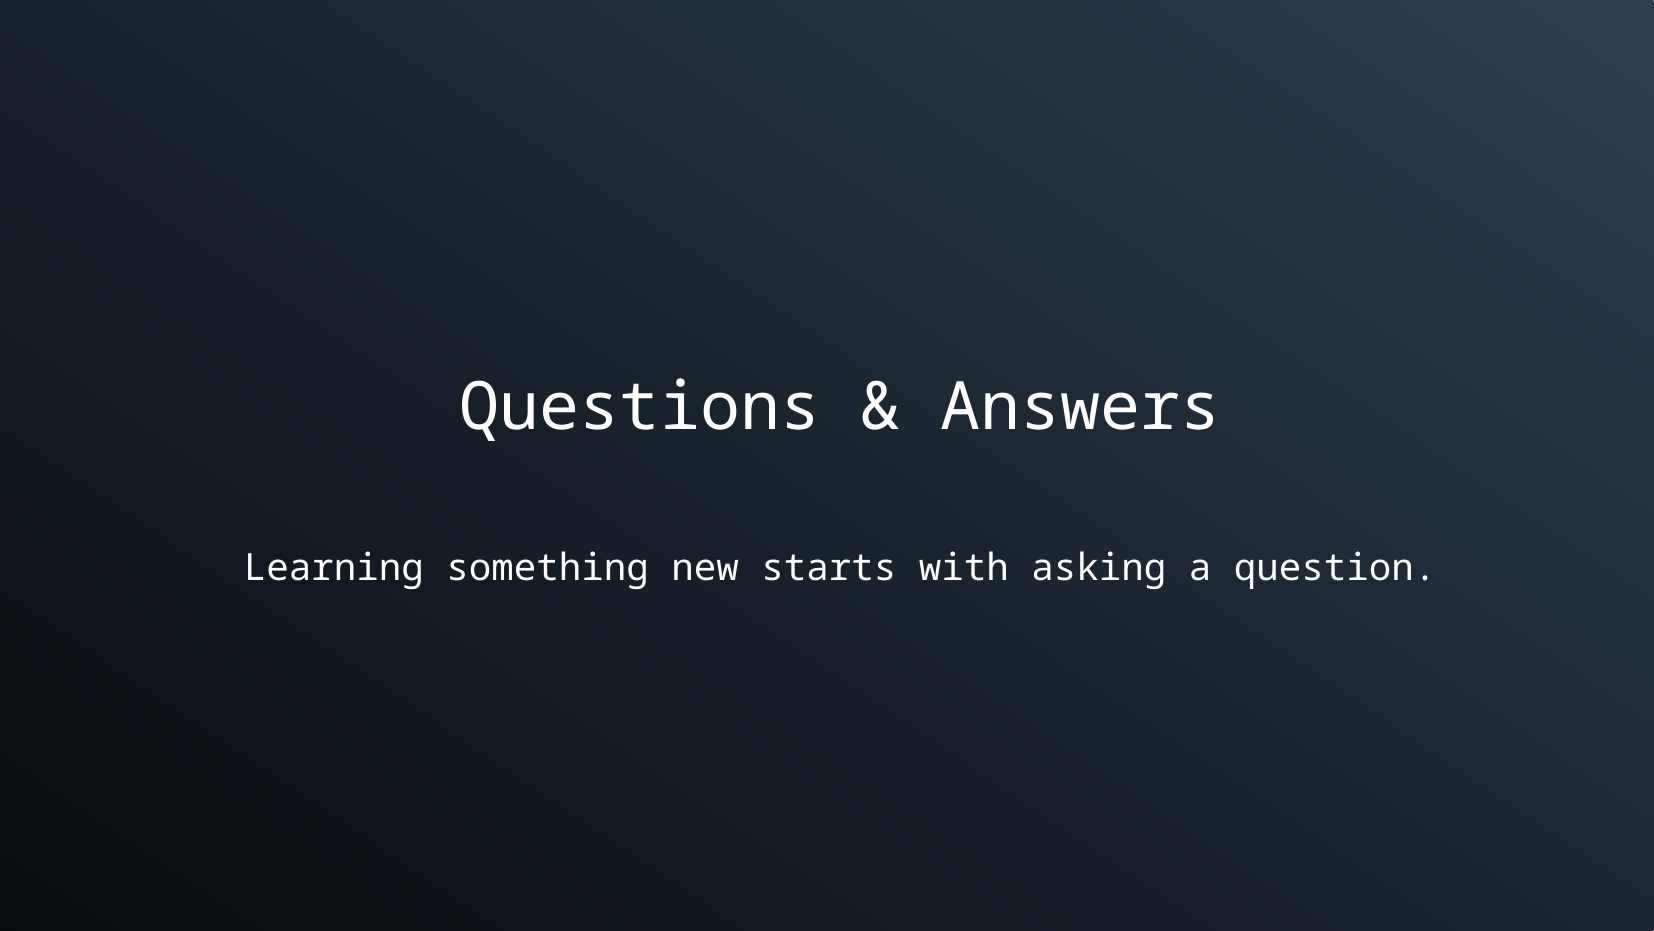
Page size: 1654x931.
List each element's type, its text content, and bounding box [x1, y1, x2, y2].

subtitle Questions & Answers Learning something new starts with asking a question. [187, 300, 1493, 650]
